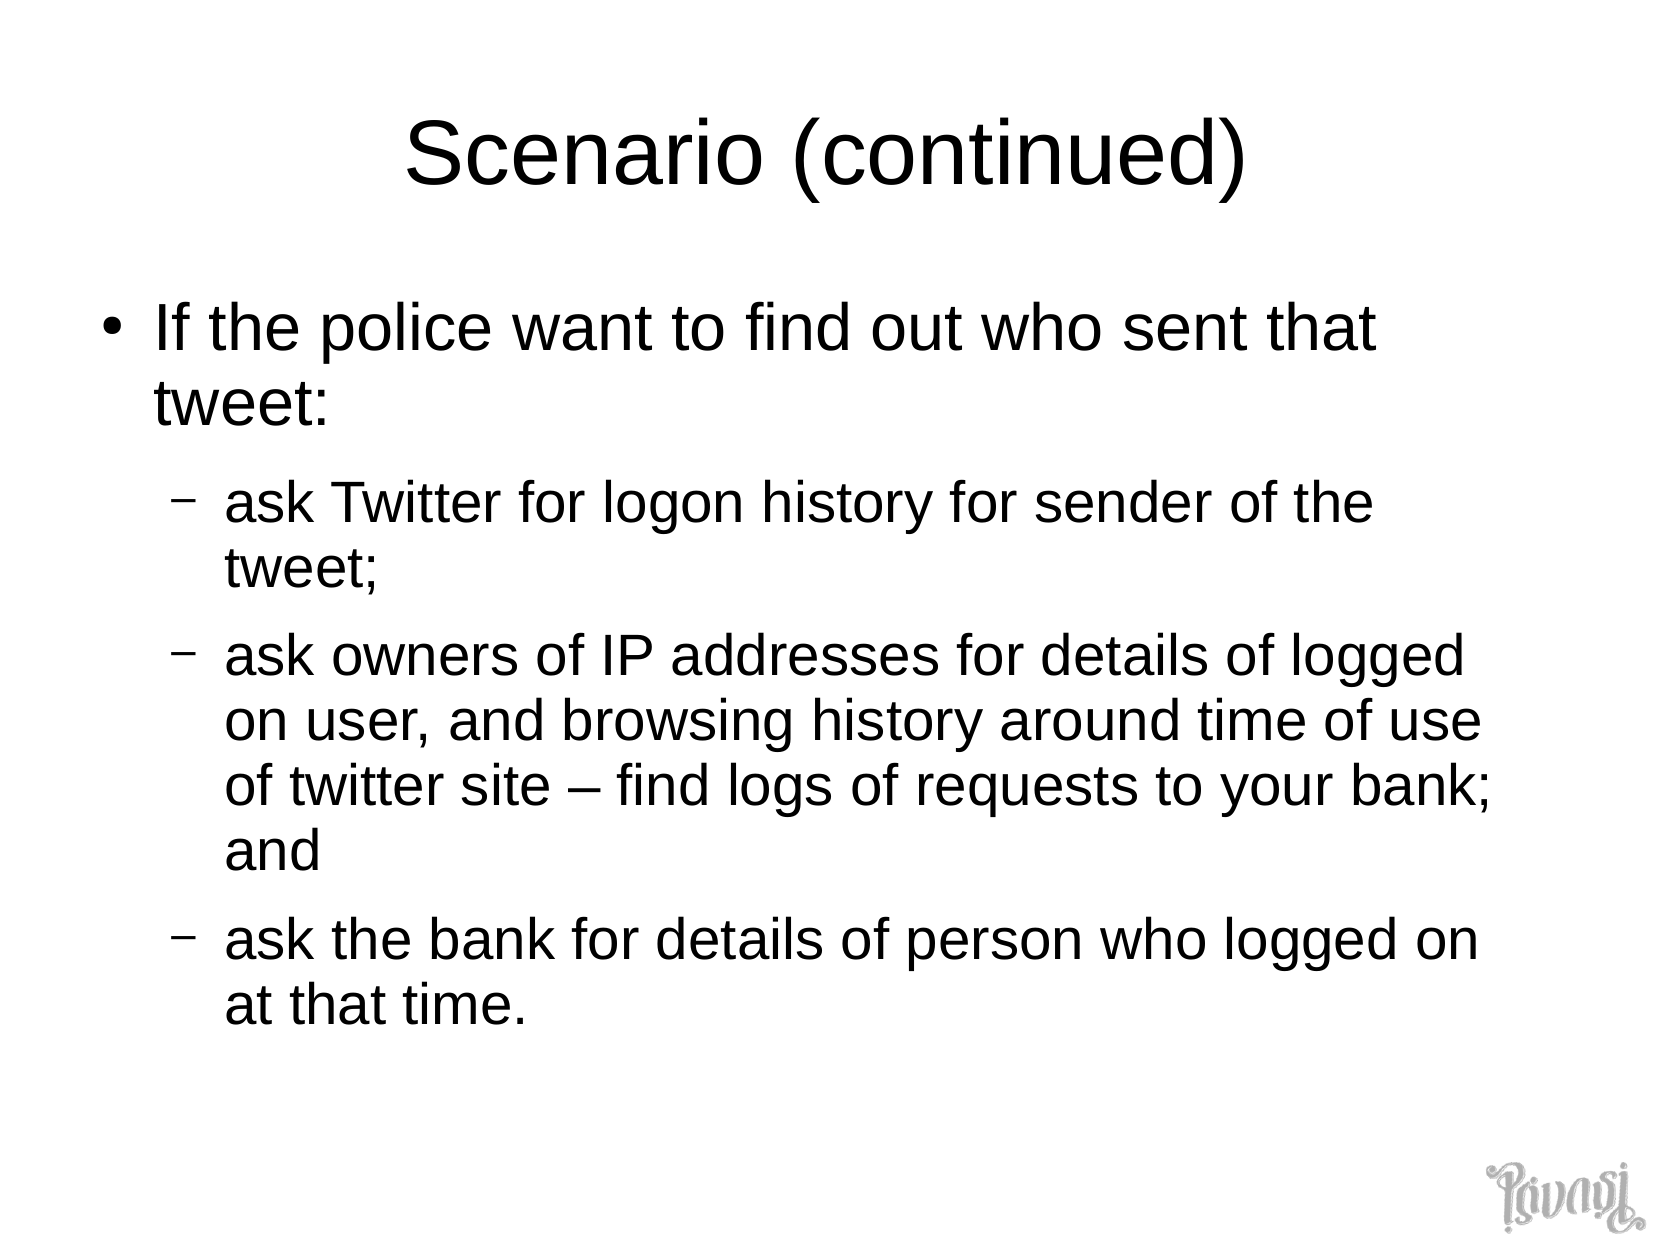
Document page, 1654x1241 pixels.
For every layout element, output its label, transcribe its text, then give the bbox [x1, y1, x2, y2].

list If the police want to find out who sent that tweet: ask Twitter for logon history for sender of the tweet; ask owners of IP addresses for details of logged on user, and browsing history around time of use of twitter site – find logs of requests to your bank; and ask the bank for details of person who logged on at that time. [82, 290, 1538, 1205]
title Scenario (continued) [82, 49, 1571, 257]
picture [1484, 1147, 1648, 1241]
